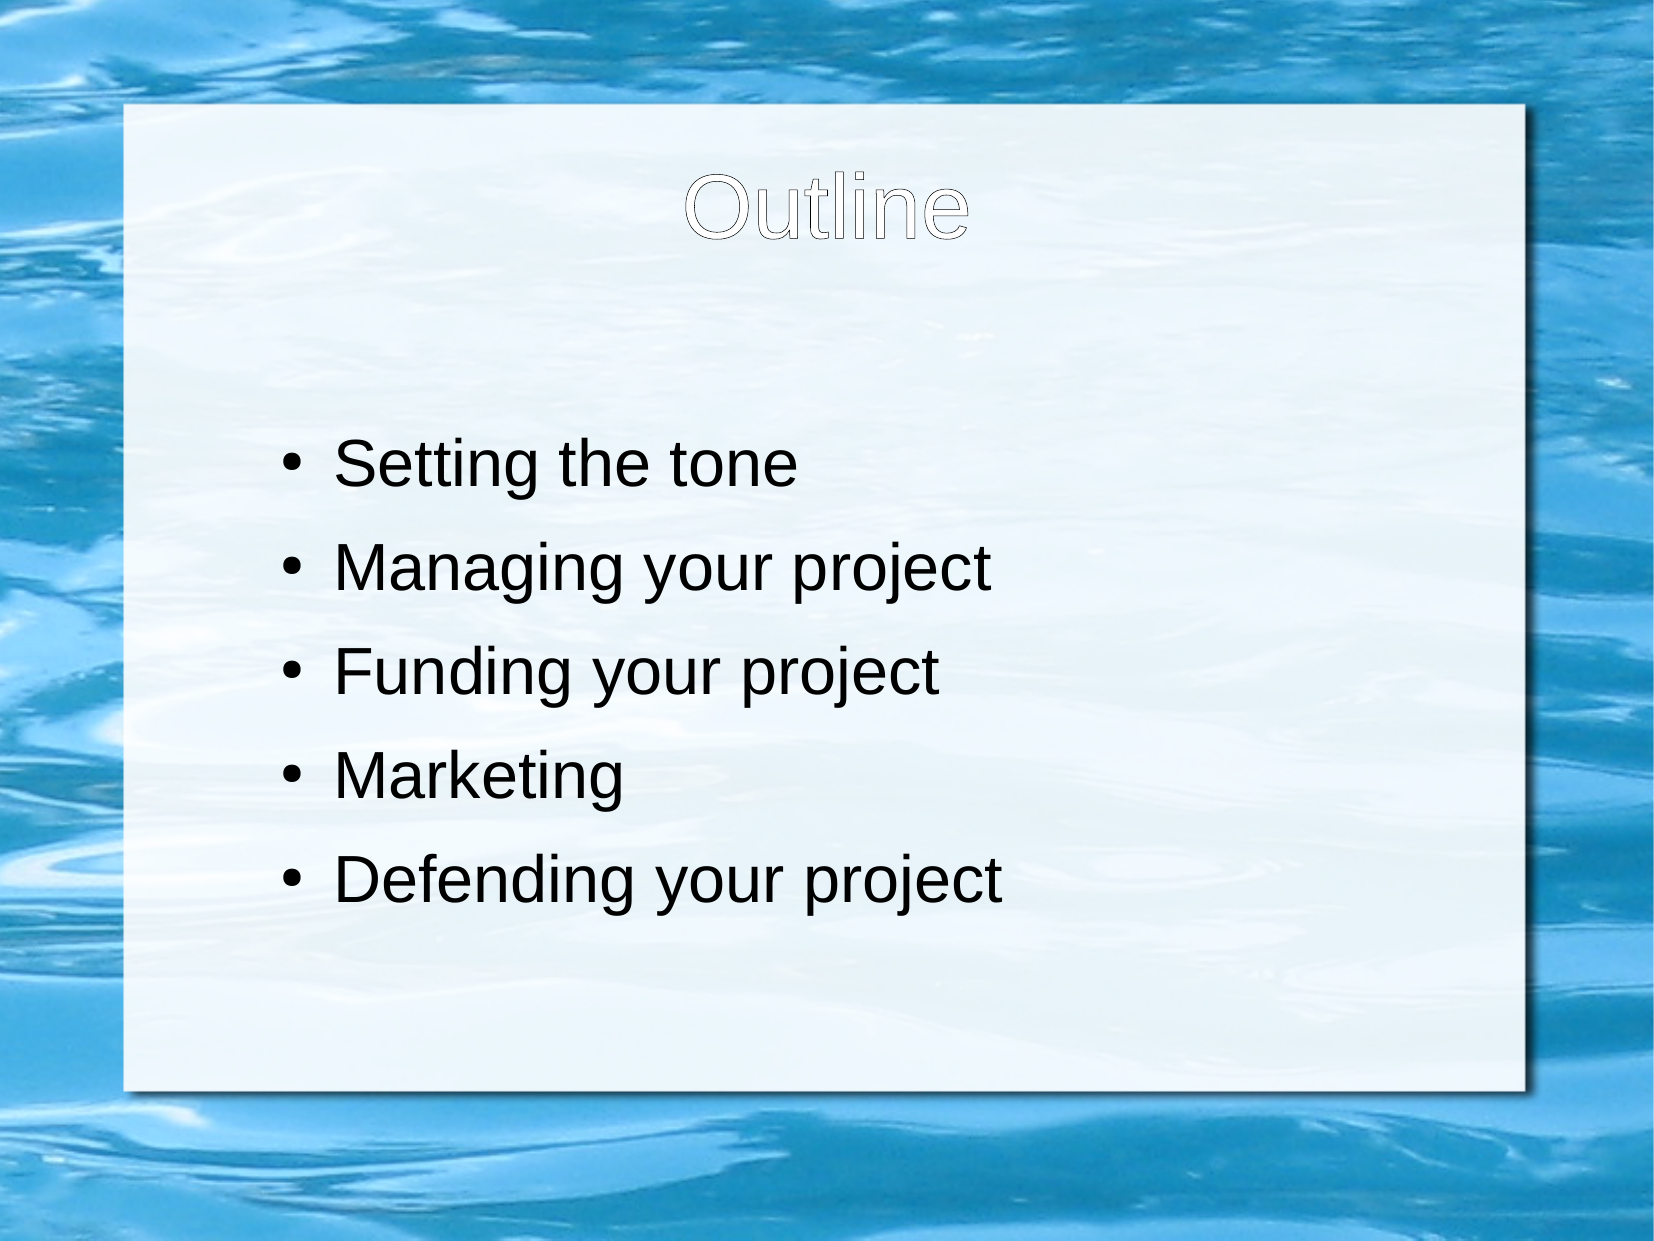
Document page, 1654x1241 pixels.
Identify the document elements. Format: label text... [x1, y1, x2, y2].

list Setting the tone Managing your project Funding your project Marketing Defending your project [262, 321, 1503, 1126]
picture [0, 0, 1654, 1241]
title Outline [147, 125, 1506, 288]
